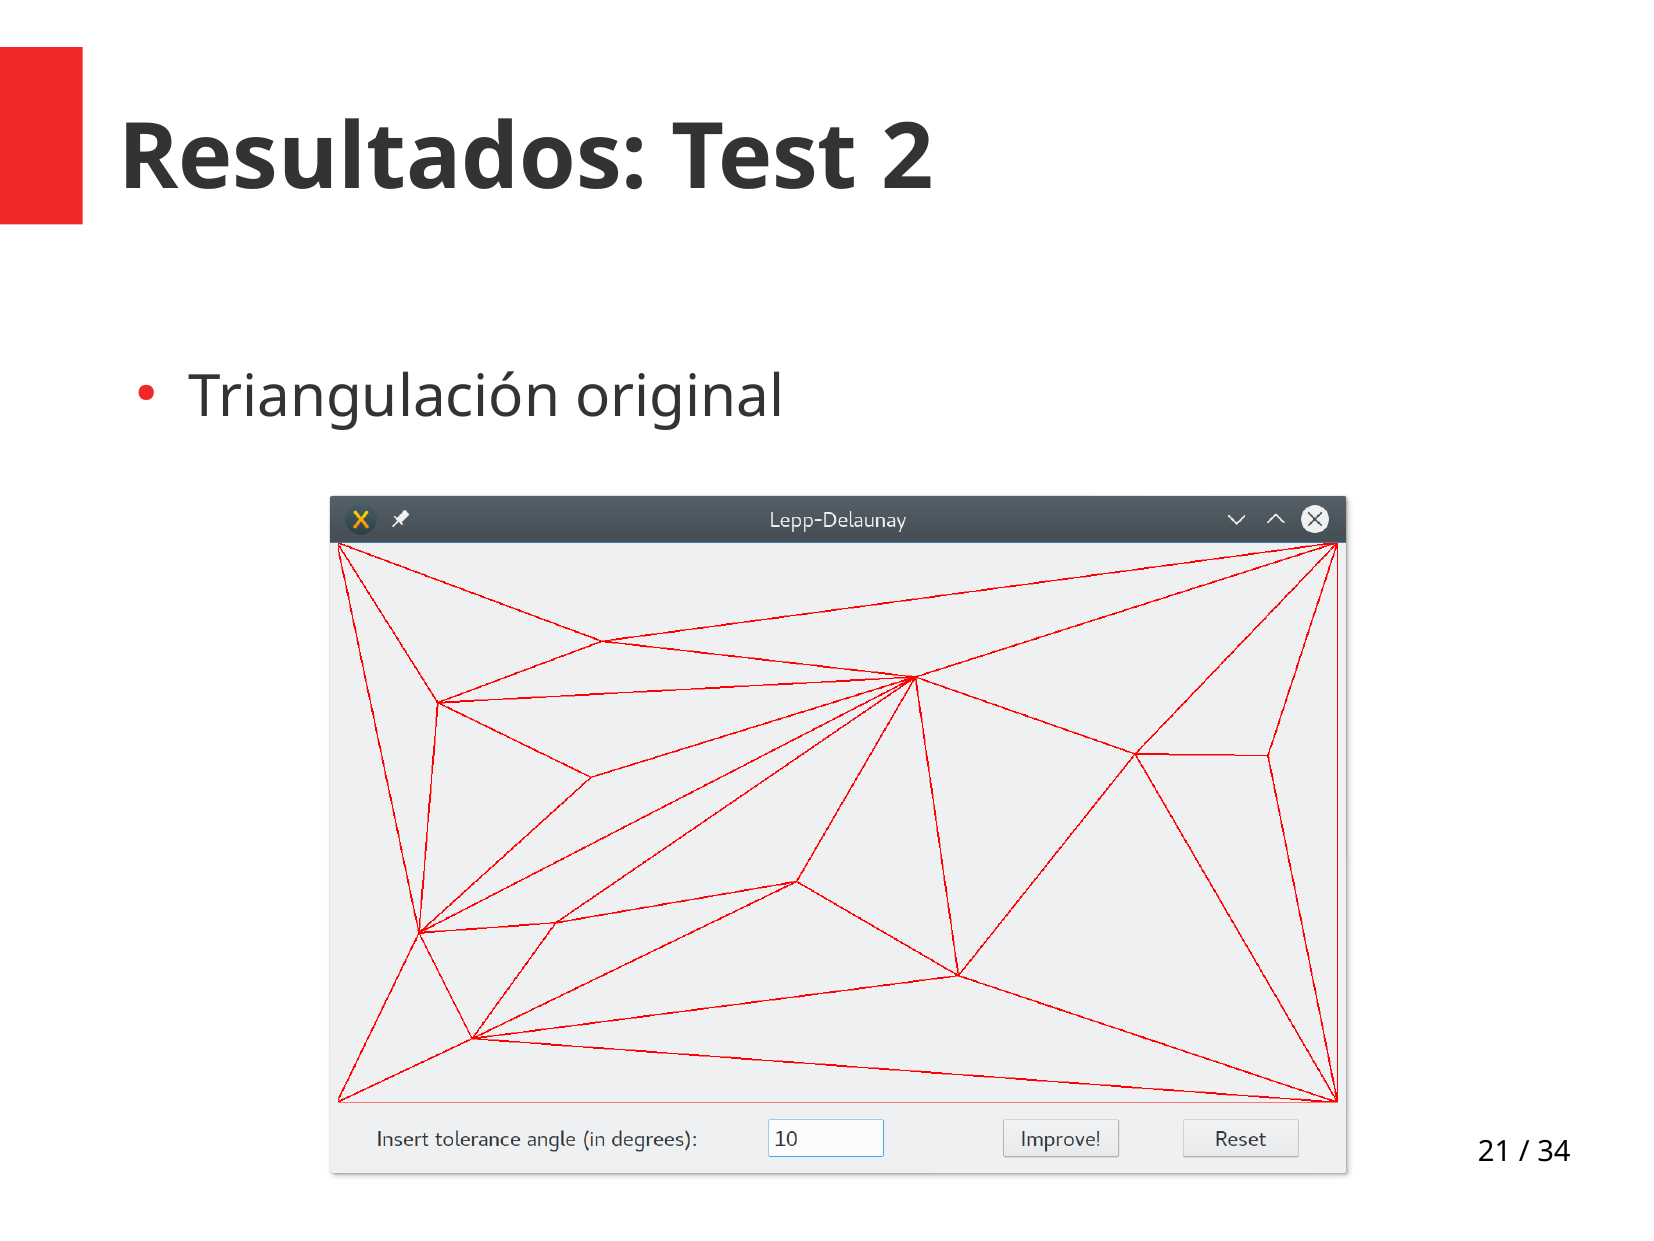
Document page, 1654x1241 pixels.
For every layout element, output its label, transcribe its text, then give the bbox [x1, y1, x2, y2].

picture [324, 490, 1356, 1183]
list Triangulación original [118, 354, 1536, 1074]
title Resultados: Test 2 [118, 49, 1571, 257]
